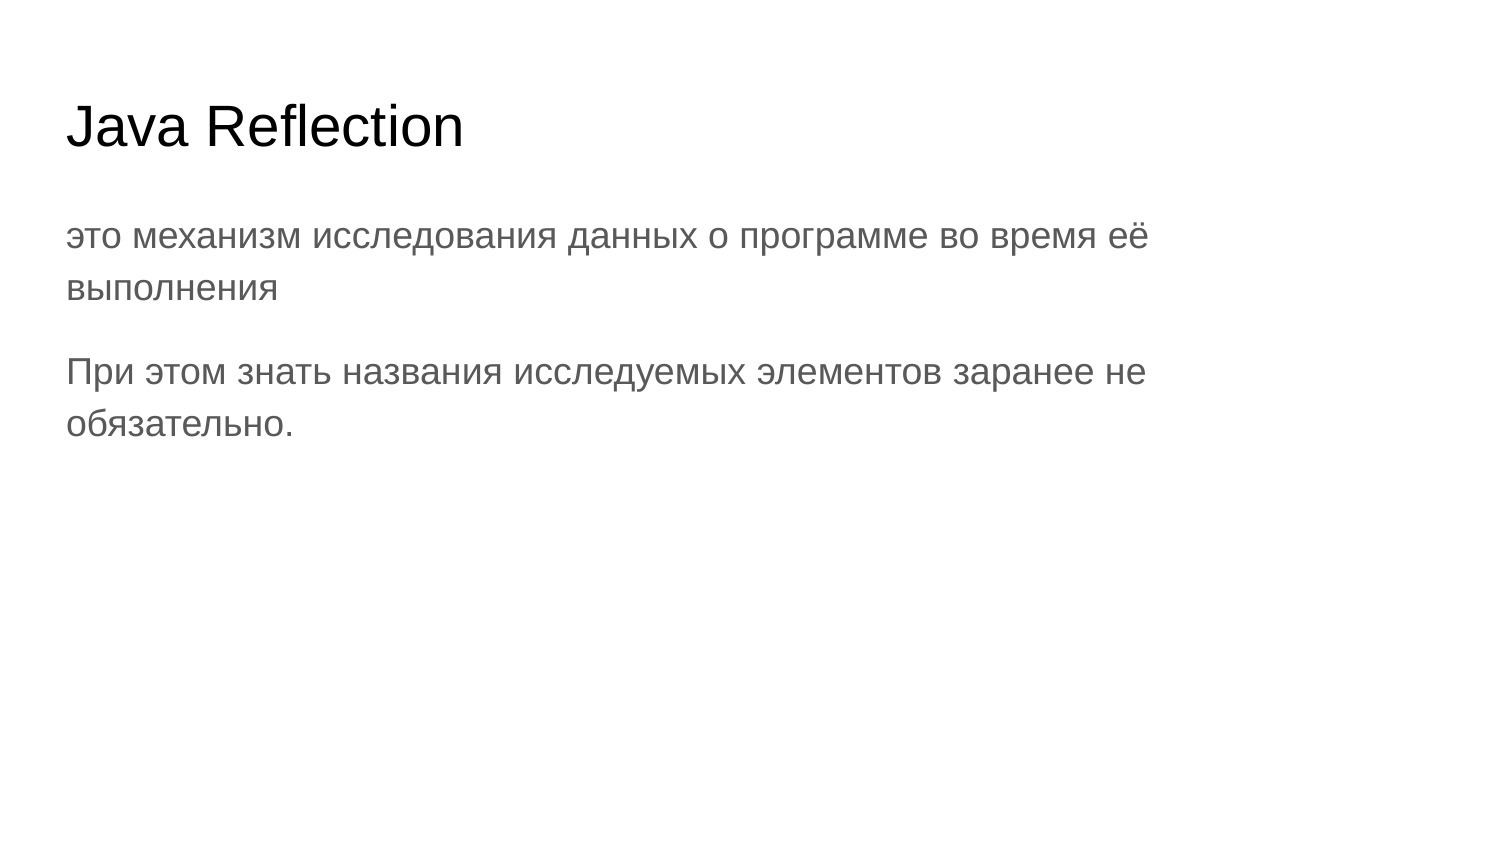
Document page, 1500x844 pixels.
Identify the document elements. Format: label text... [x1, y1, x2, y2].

list это механизм исследования данных о программе во время её выполнения При этом знать названия исследуемых элементов заранее не обязательно. [51, 189, 1228, 750]
title Java Reflection [51, 72, 1449, 167]
